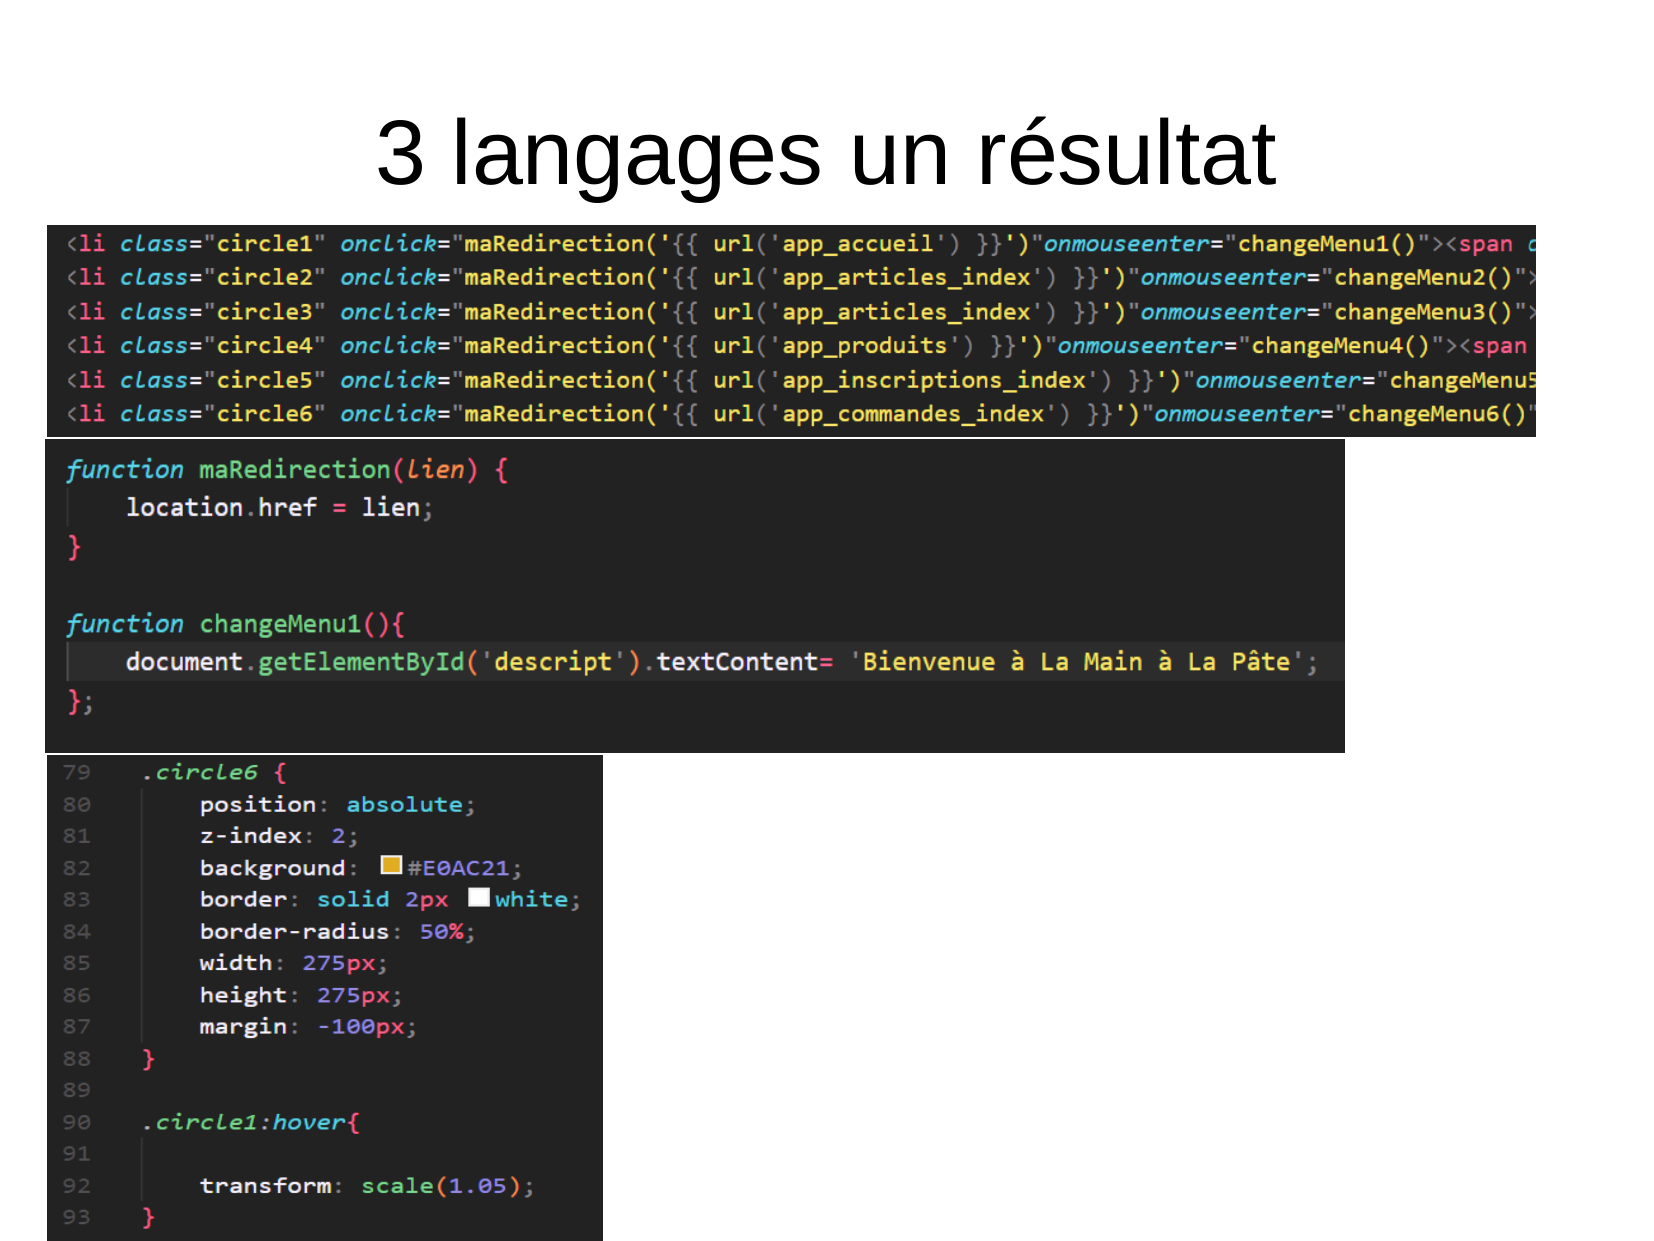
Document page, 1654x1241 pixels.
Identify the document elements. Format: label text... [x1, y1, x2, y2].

title 3 langages un résultat [82, 49, 1571, 257]
picture [47, 225, 1536, 438]
picture [47, 755, 603, 1241]
picture [45, 439, 1345, 753]
